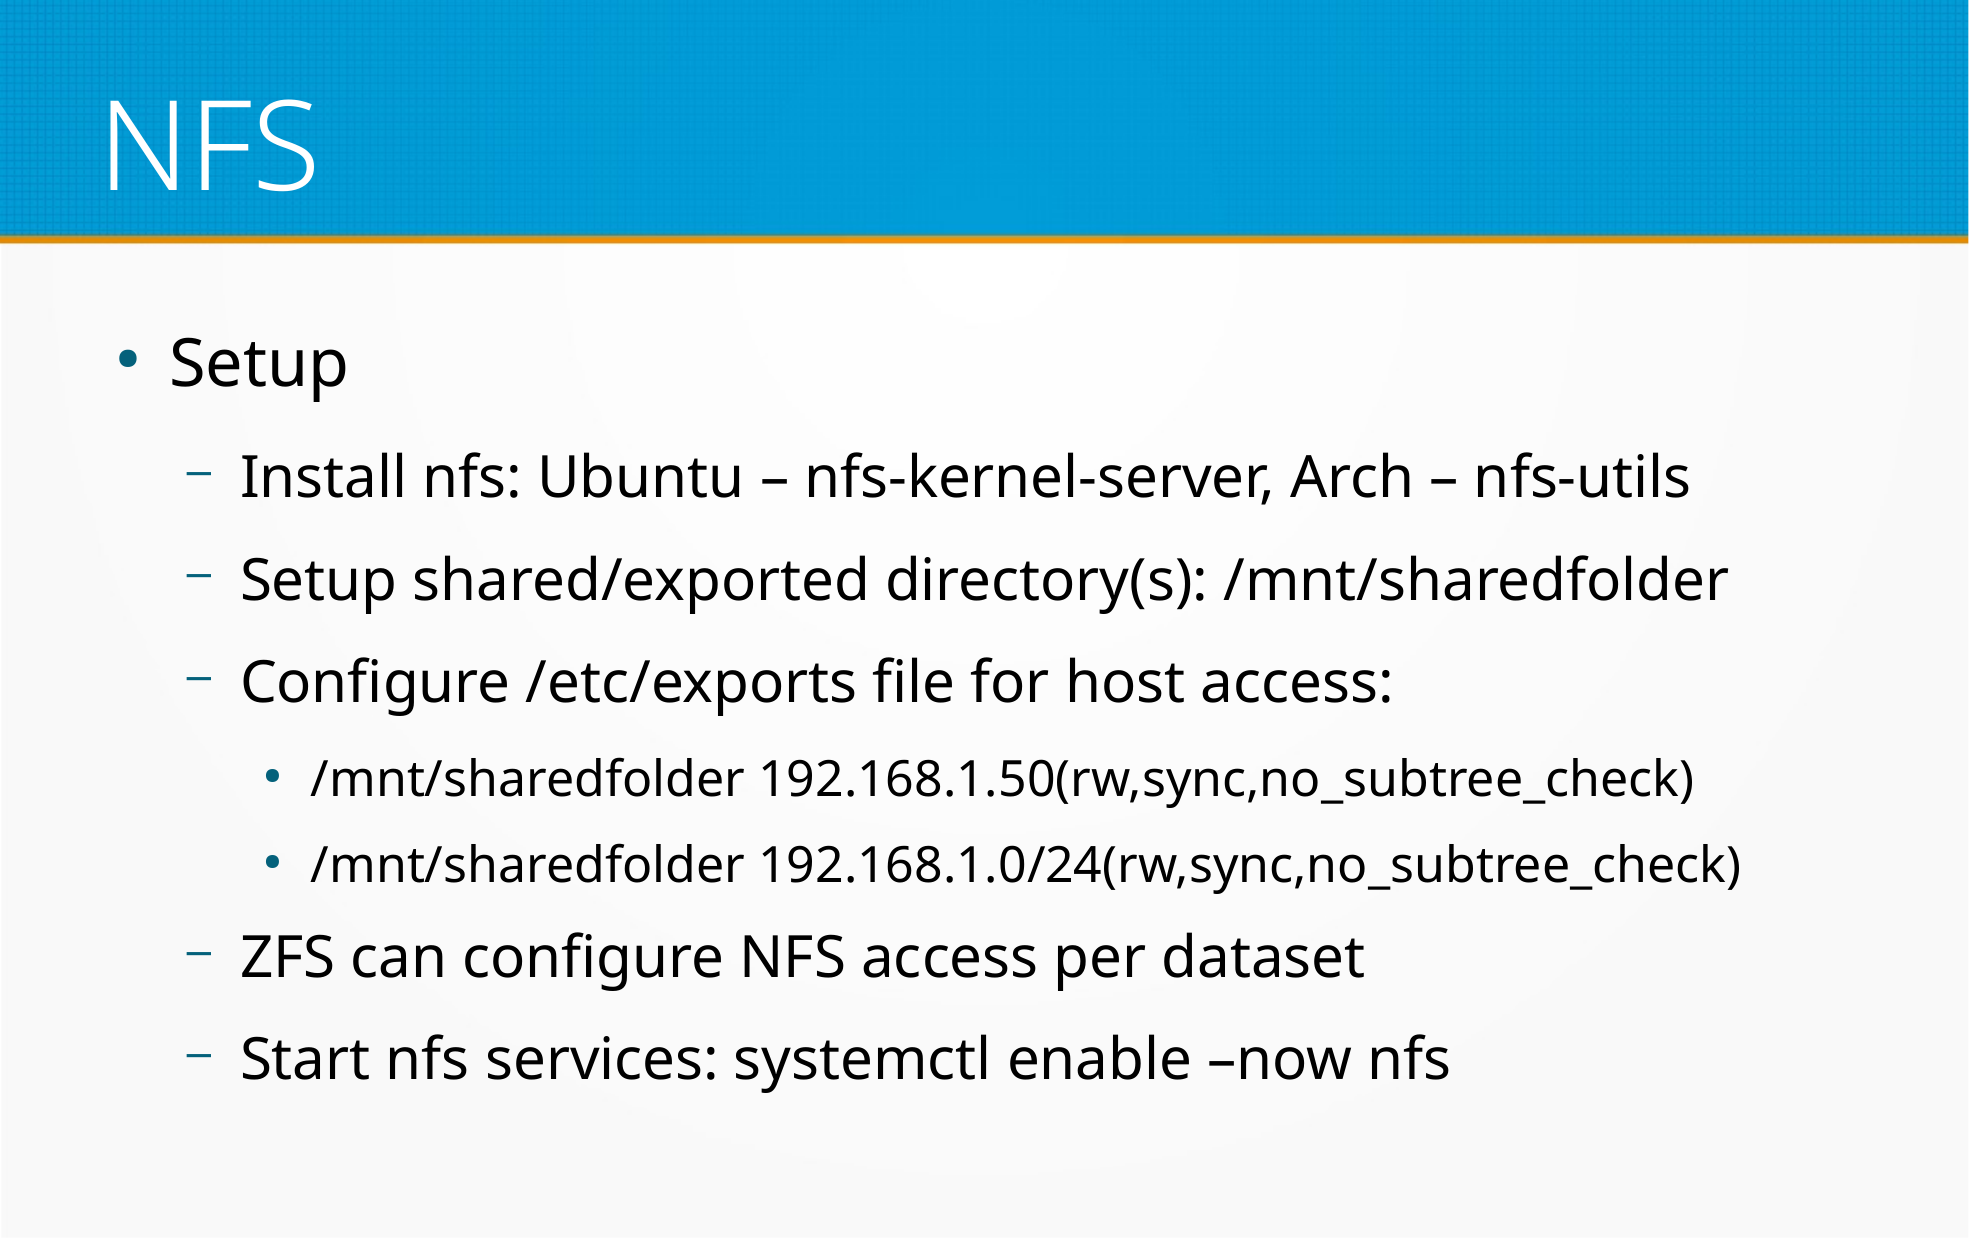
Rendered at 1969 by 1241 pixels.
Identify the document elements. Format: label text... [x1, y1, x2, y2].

picture [0, 233, 1969, 1241]
title NFS [98, 19, 1870, 227]
list Setup Install nfs: Ubuntu – nfs-kernel-server, Arch – nfs-utils Setup shared/exported directory(s): /mnt/sharedfolder Configure /etc/exports file for host access: /mnt/sharedfolder 192.168.1.50(rw,sync,no_subtree_check) /mnt/sharedfolder 192.168.1.0/24(rw,sync,no_subtree_check) ZFS can configure NFS access per dataset Start nfs services: systemctl enable –now nfs [98, 315, 1861, 1171]
